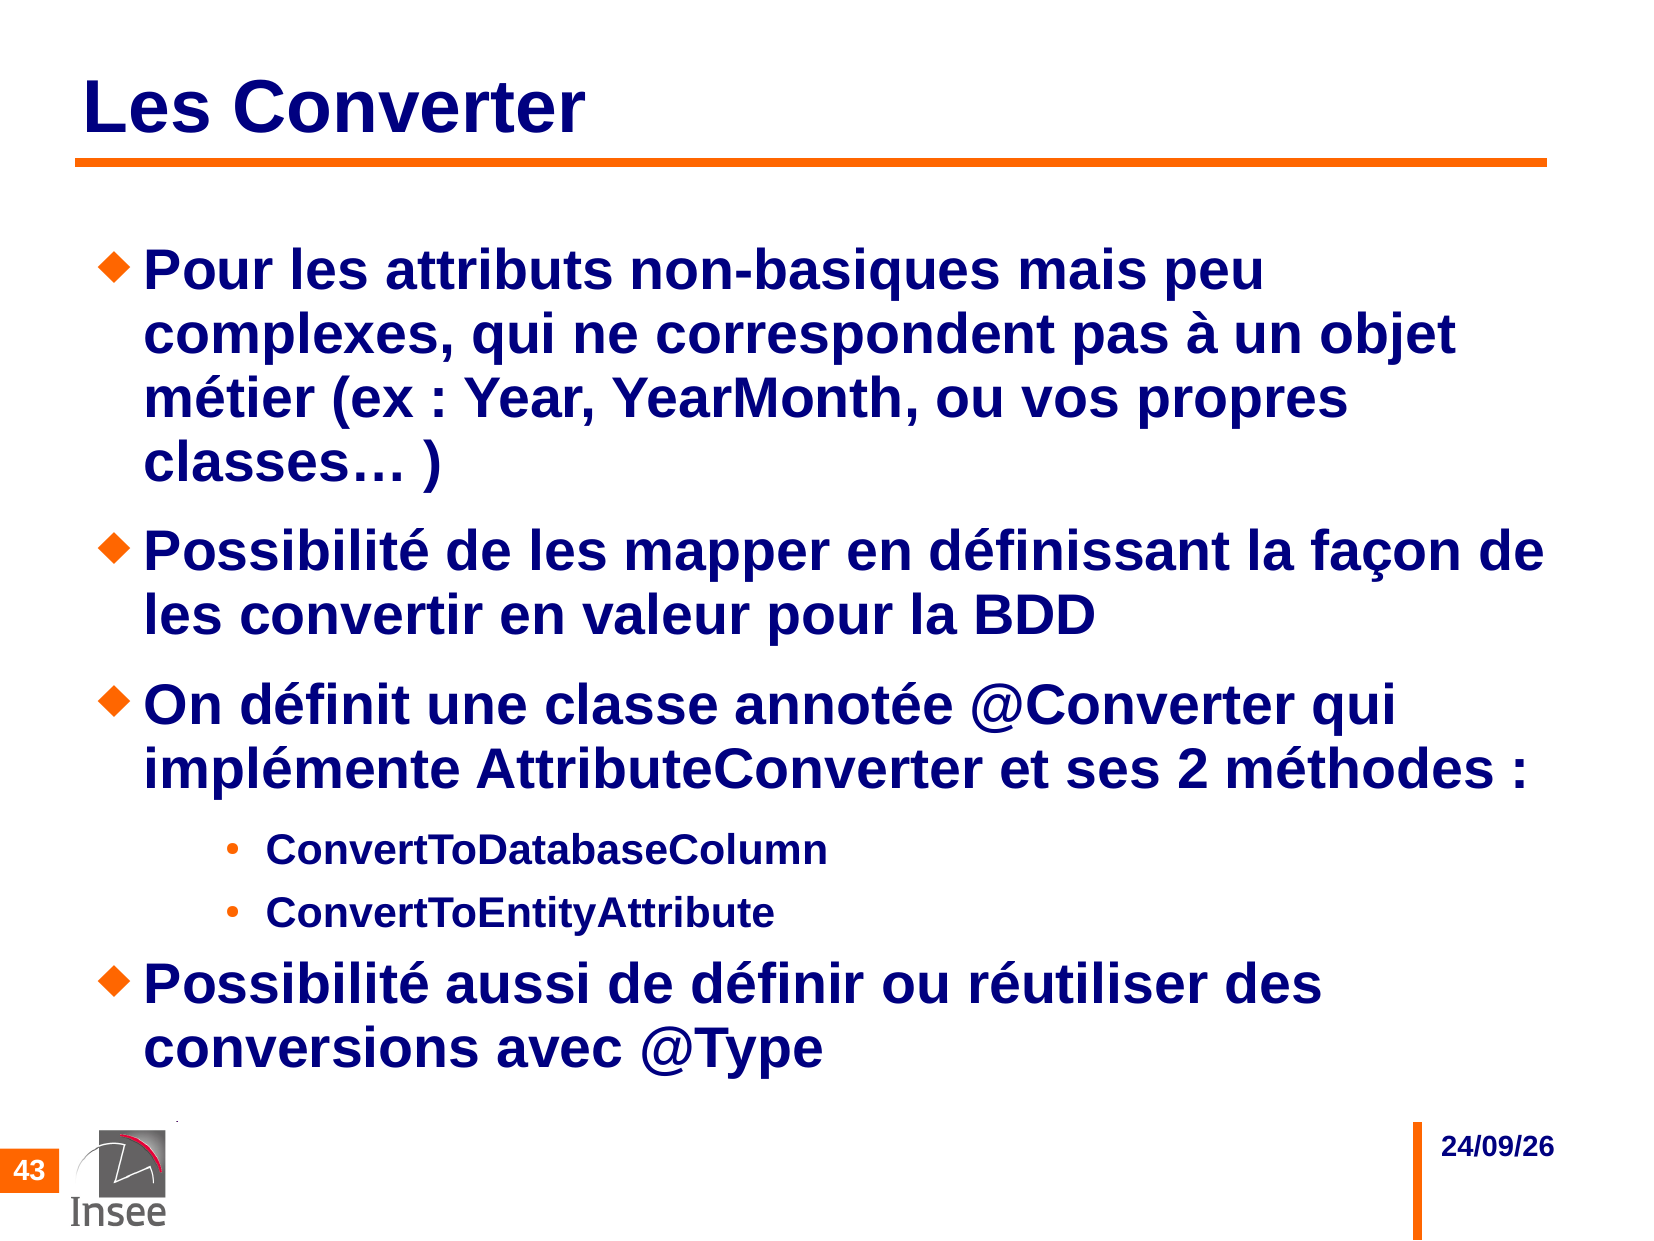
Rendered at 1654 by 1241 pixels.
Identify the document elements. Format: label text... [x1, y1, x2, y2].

title Les Converter [82, 49, 1619, 163]
picture [62, 1121, 178, 1241]
list Pour les attributs non-basiques mais peu complexes, qui ne correspondent pas à un objet métier (ex : Year, YearMonth, ou vos propres classes… ) Possibilité de les mapper en définissant la façon de les convertir en valeur pour la BDD On définit une classe annotée @Converter qui implémente AttributeConverter et ses 2 méthodes : ConvertToDatabaseColumn ConvertToEntityAttribute Possibilité aussi de définir ou réutiliser des conversions avec @Type [82, 237, 1571, 1099]
